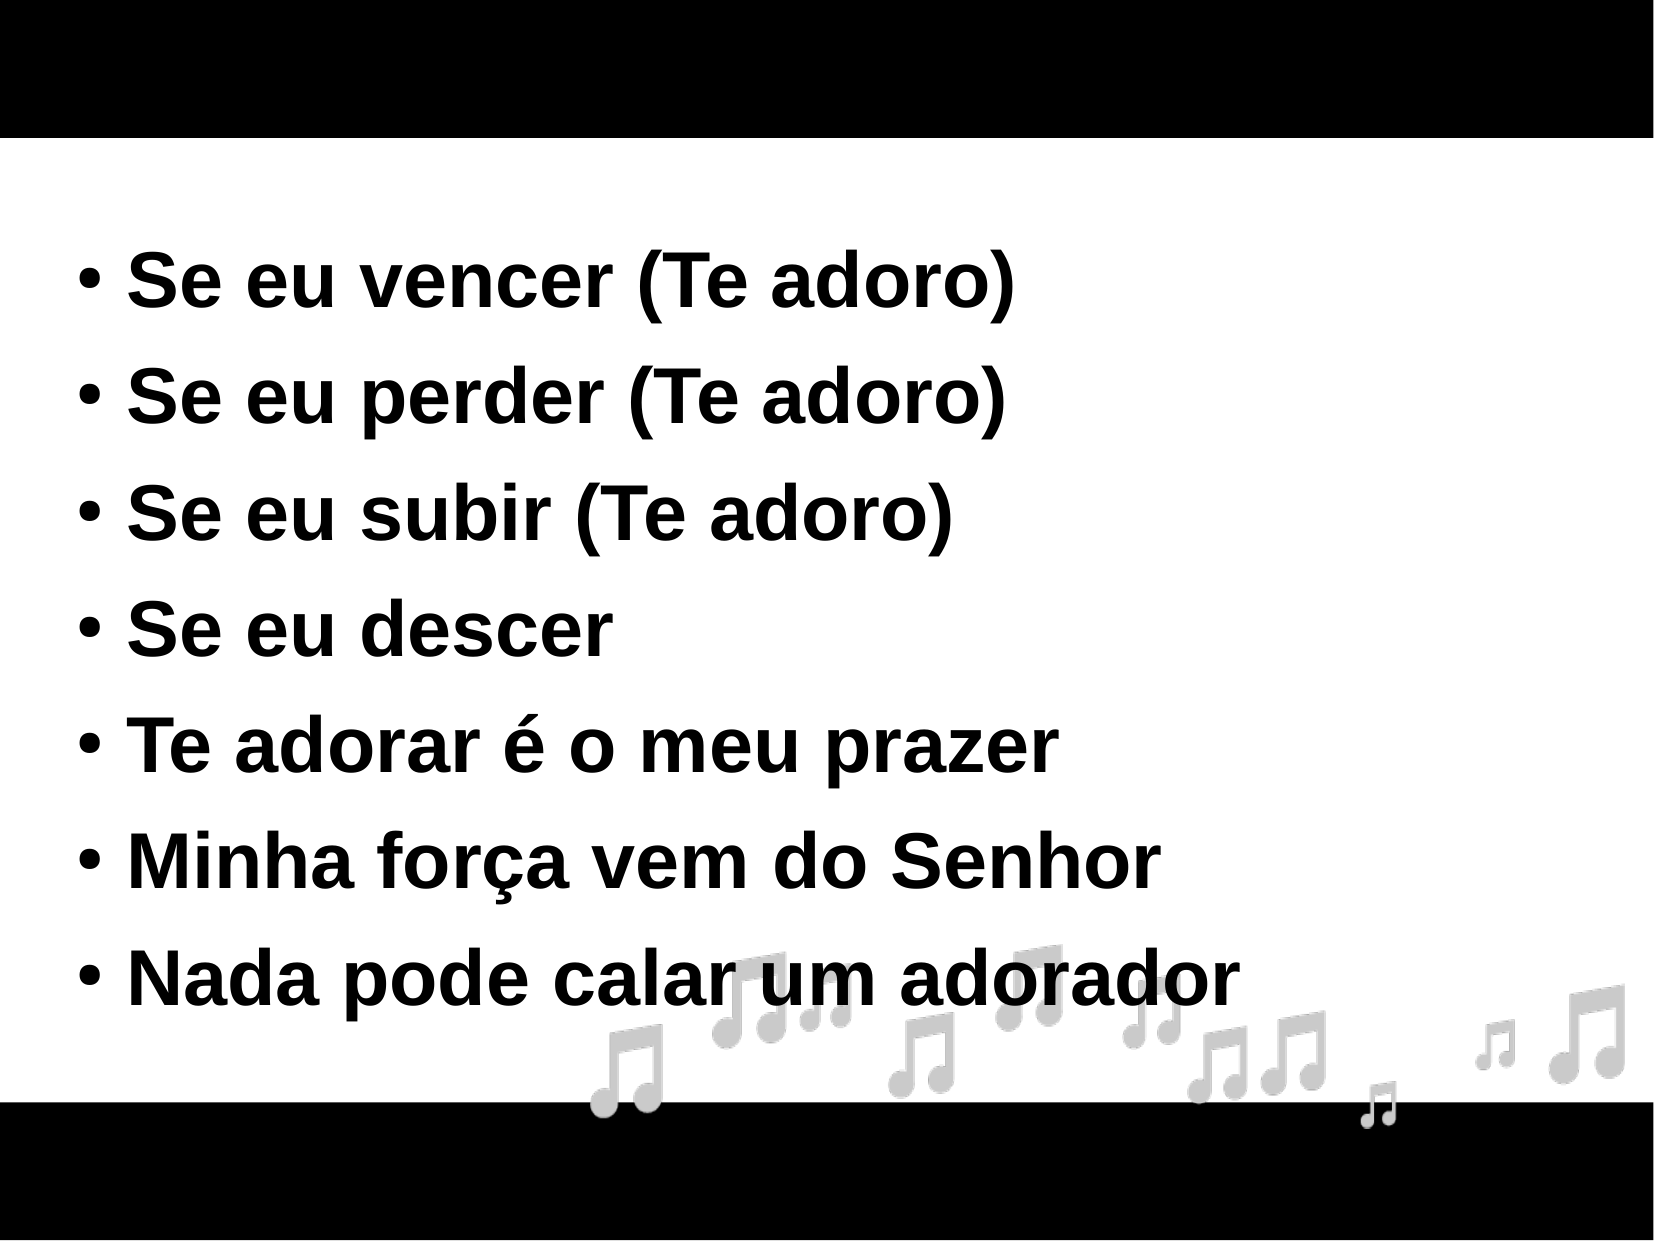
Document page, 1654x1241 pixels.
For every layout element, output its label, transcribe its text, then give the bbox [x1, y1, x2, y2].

list Se eu vencer (Te adoro) Se eu perder (Te adoro) Se eu subir (Te adoro) Se eu descer Te adorar é o meu prazer Minha força vem do Senhor Nada pode calar um adorador [59, 236, 1595, 1024]
